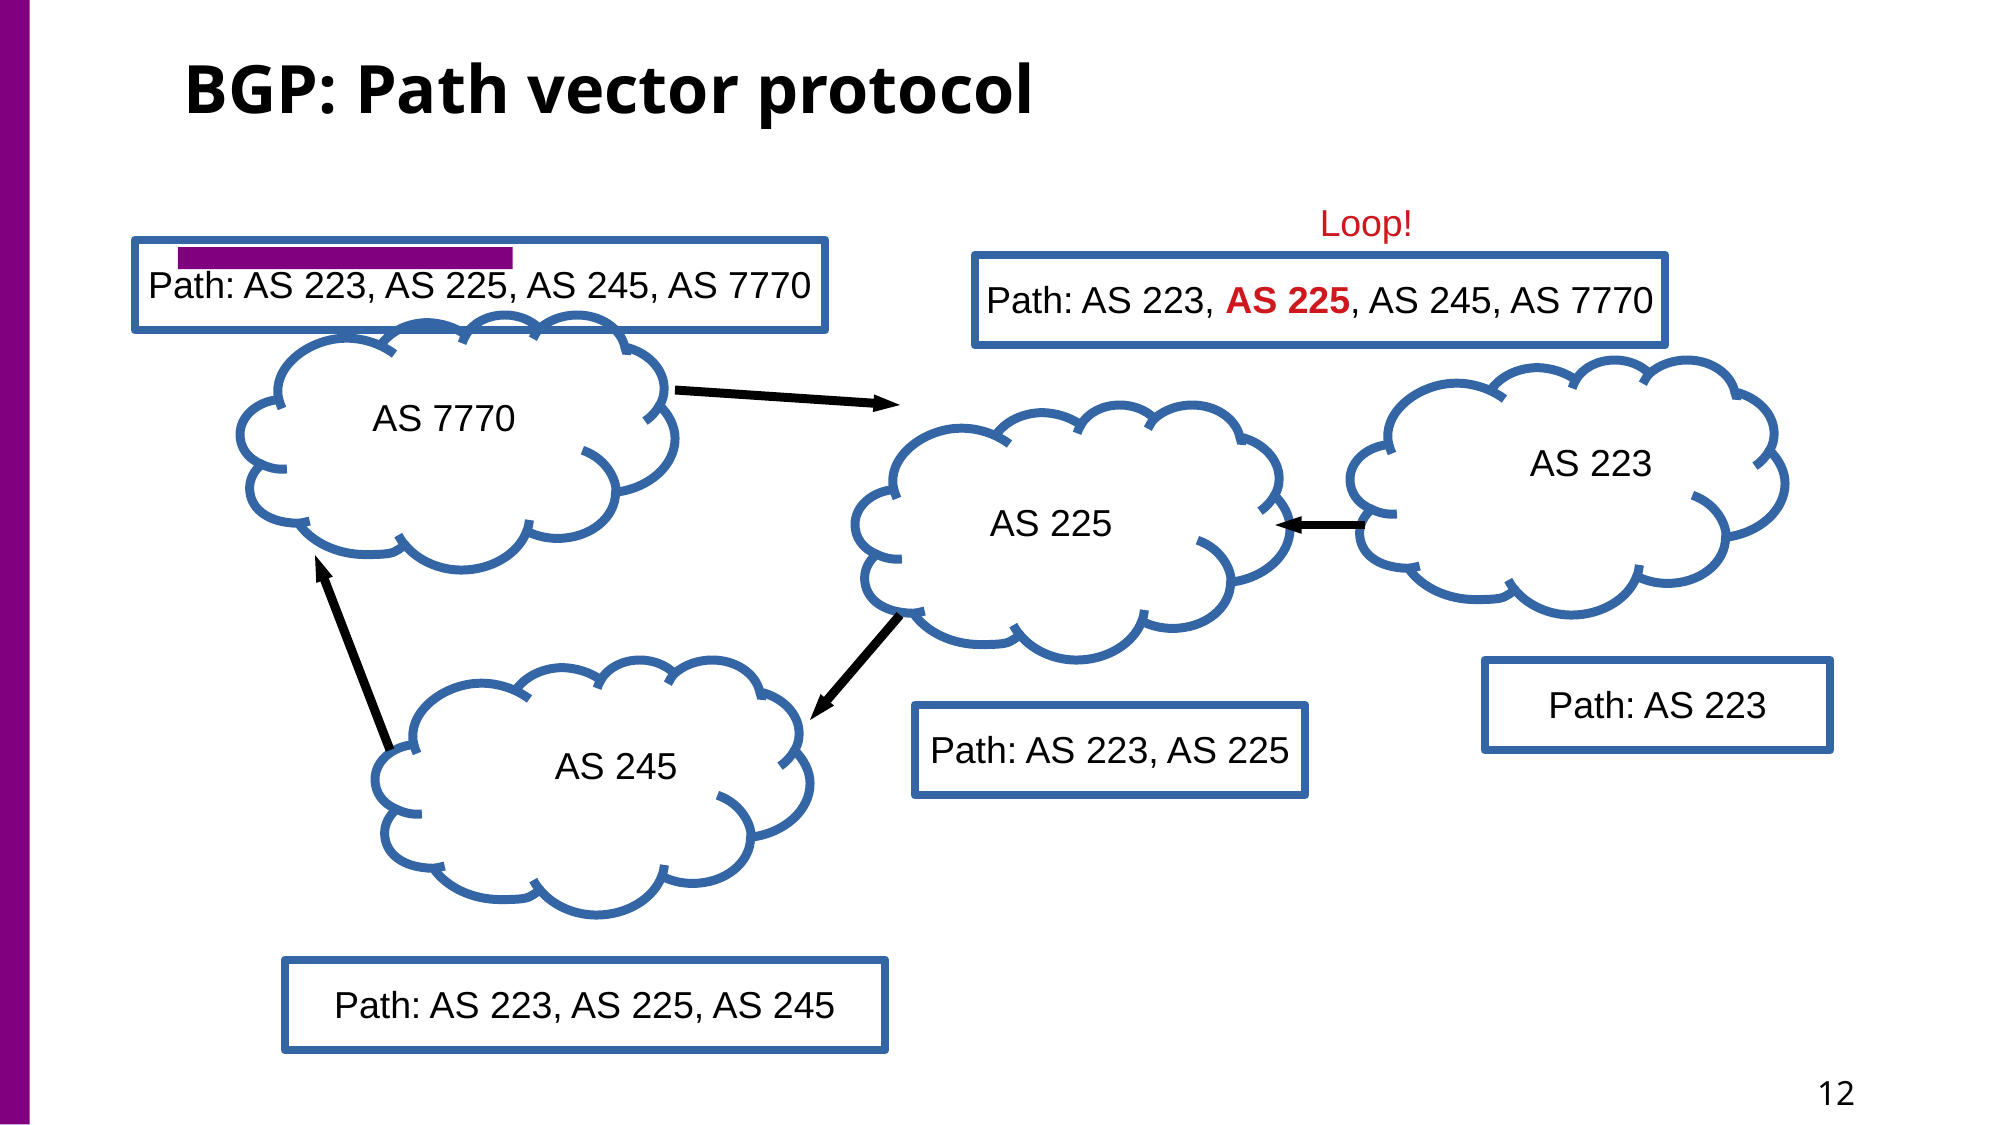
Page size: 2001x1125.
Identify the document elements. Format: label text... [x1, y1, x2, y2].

text_box AS 245 [540, 738, 693, 796]
text_box Path: AS 223, AS 225, AS 245 [285, 960, 886, 1051]
title BGP: Path vector protocol [133, 0, 1946, 135]
text_box Path: AS 223, AS 225, AS 245, AS 7770 [975, 254, 1666, 346]
text_box AS 7770 [357, 389, 531, 447]
text_box Loop! [1305, 195, 1429, 252]
text_box AS 225 [975, 495, 1128, 552]
text_box Path: AS 223 [1485, 660, 1831, 751]
text_box Path: AS 223, AS 225 [915, 705, 1306, 796]
text_box Path: AS 223, AS 225, AS 245, AS 7770 [135, 239, 826, 330]
text_box AS 223 [1515, 435, 1668, 492]
